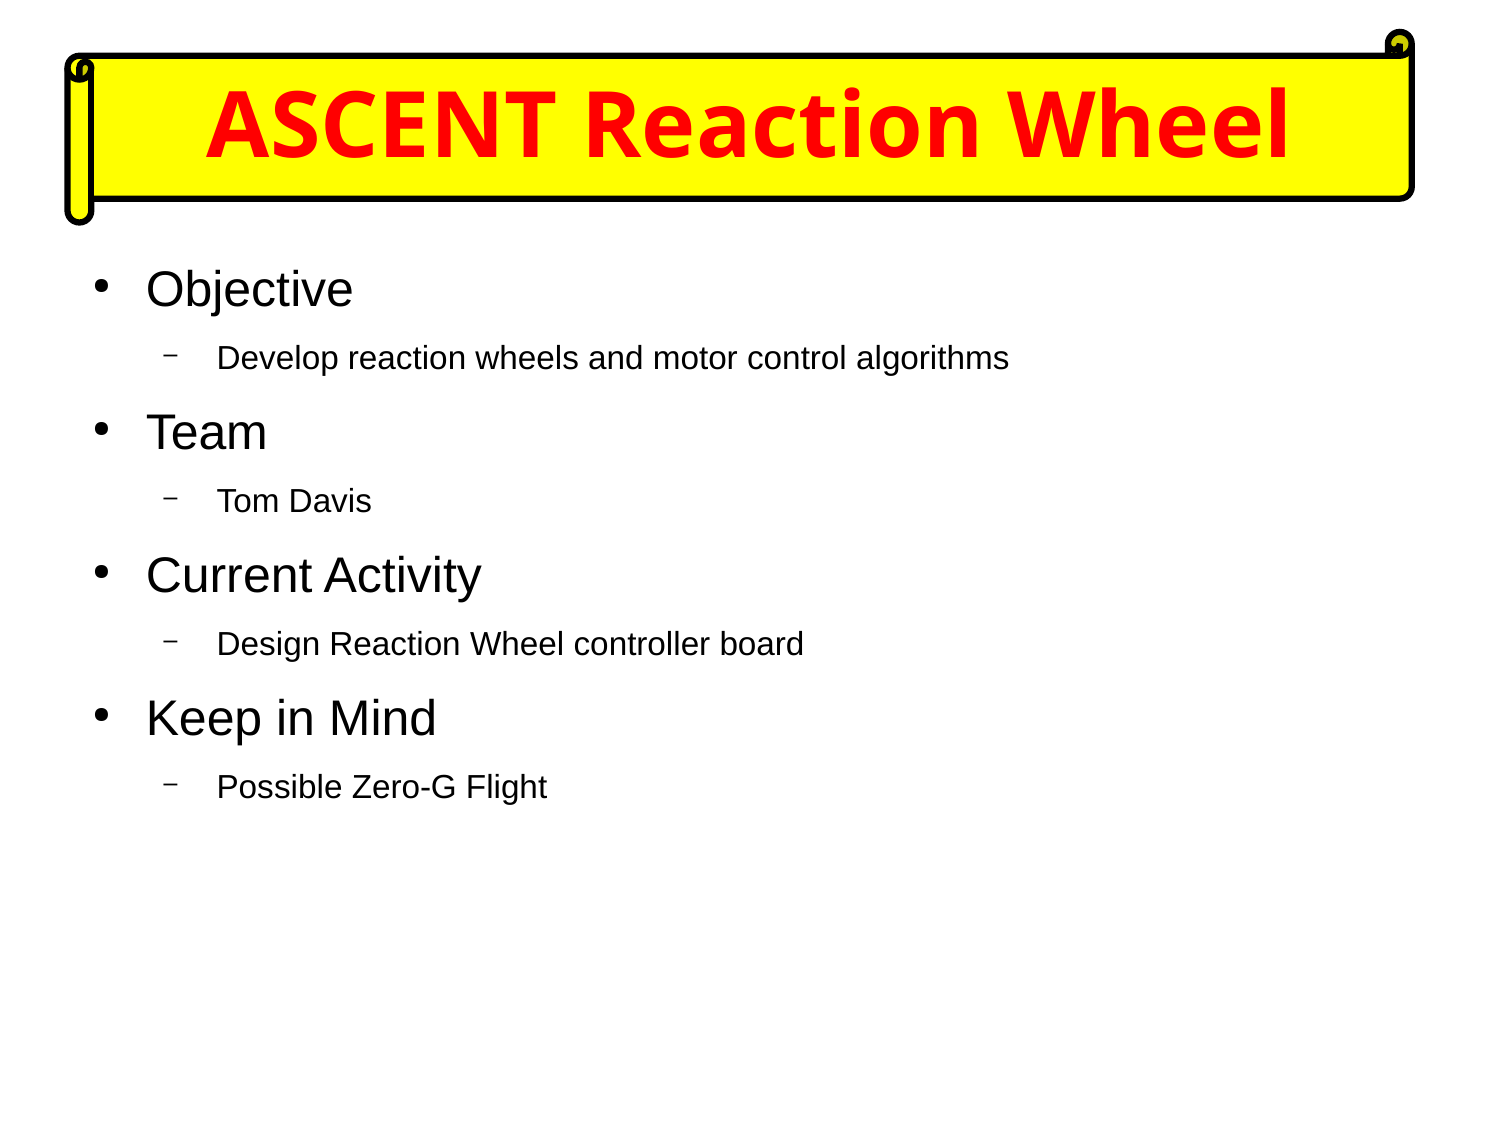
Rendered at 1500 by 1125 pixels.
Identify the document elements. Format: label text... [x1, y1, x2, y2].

text_box [67, 184, 1412, 223]
list Objective Develop reaction wheels and motor control algorithms Team Tom Davis Current Activity Design Reaction Wheel controller board Keep in Mind Possible Zero-G Flight [75, 263, 1425, 916]
text_box ASCENT Reaction Wheel [0, 58, 1500, 184]
text_box [72, 31, 1412, 58]
